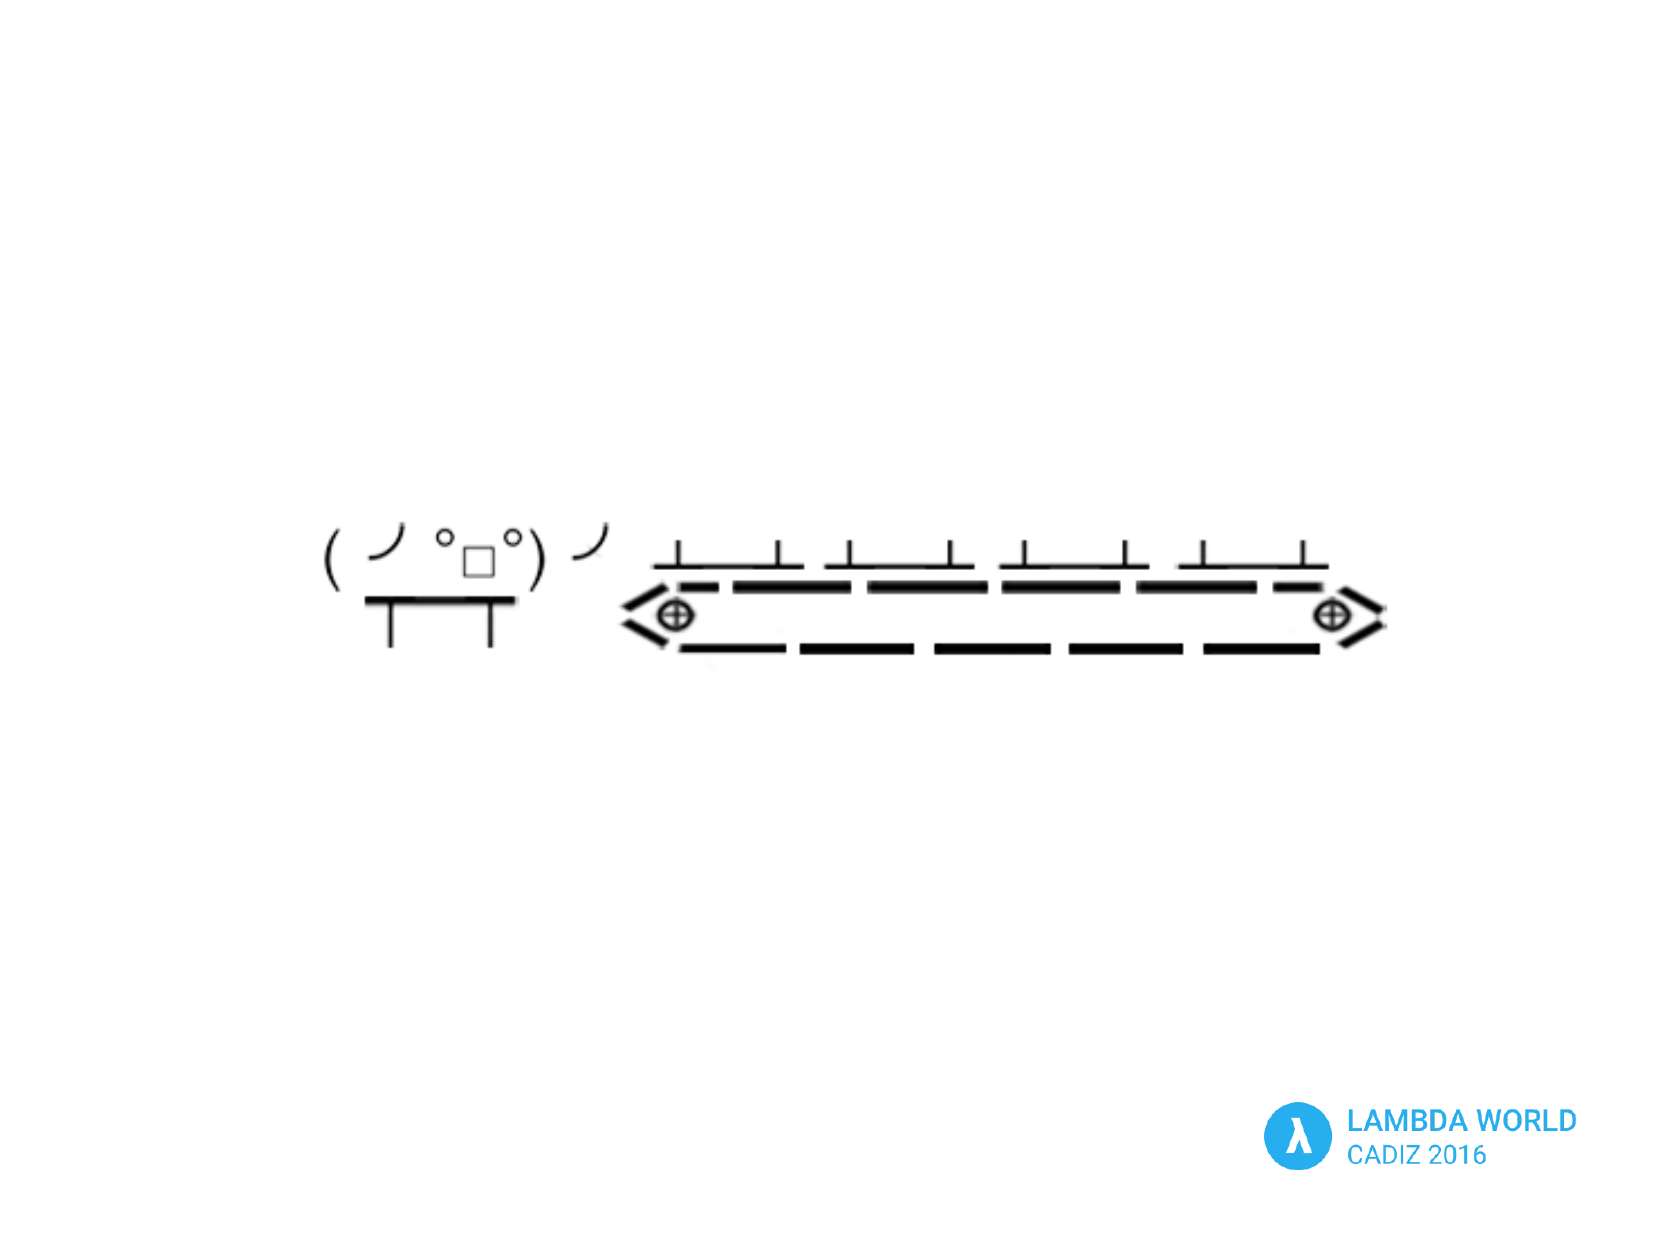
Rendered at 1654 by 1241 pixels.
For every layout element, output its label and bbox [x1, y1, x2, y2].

picture [1264, 1102, 1576, 1171]
picture [278, 238, 1399, 735]
